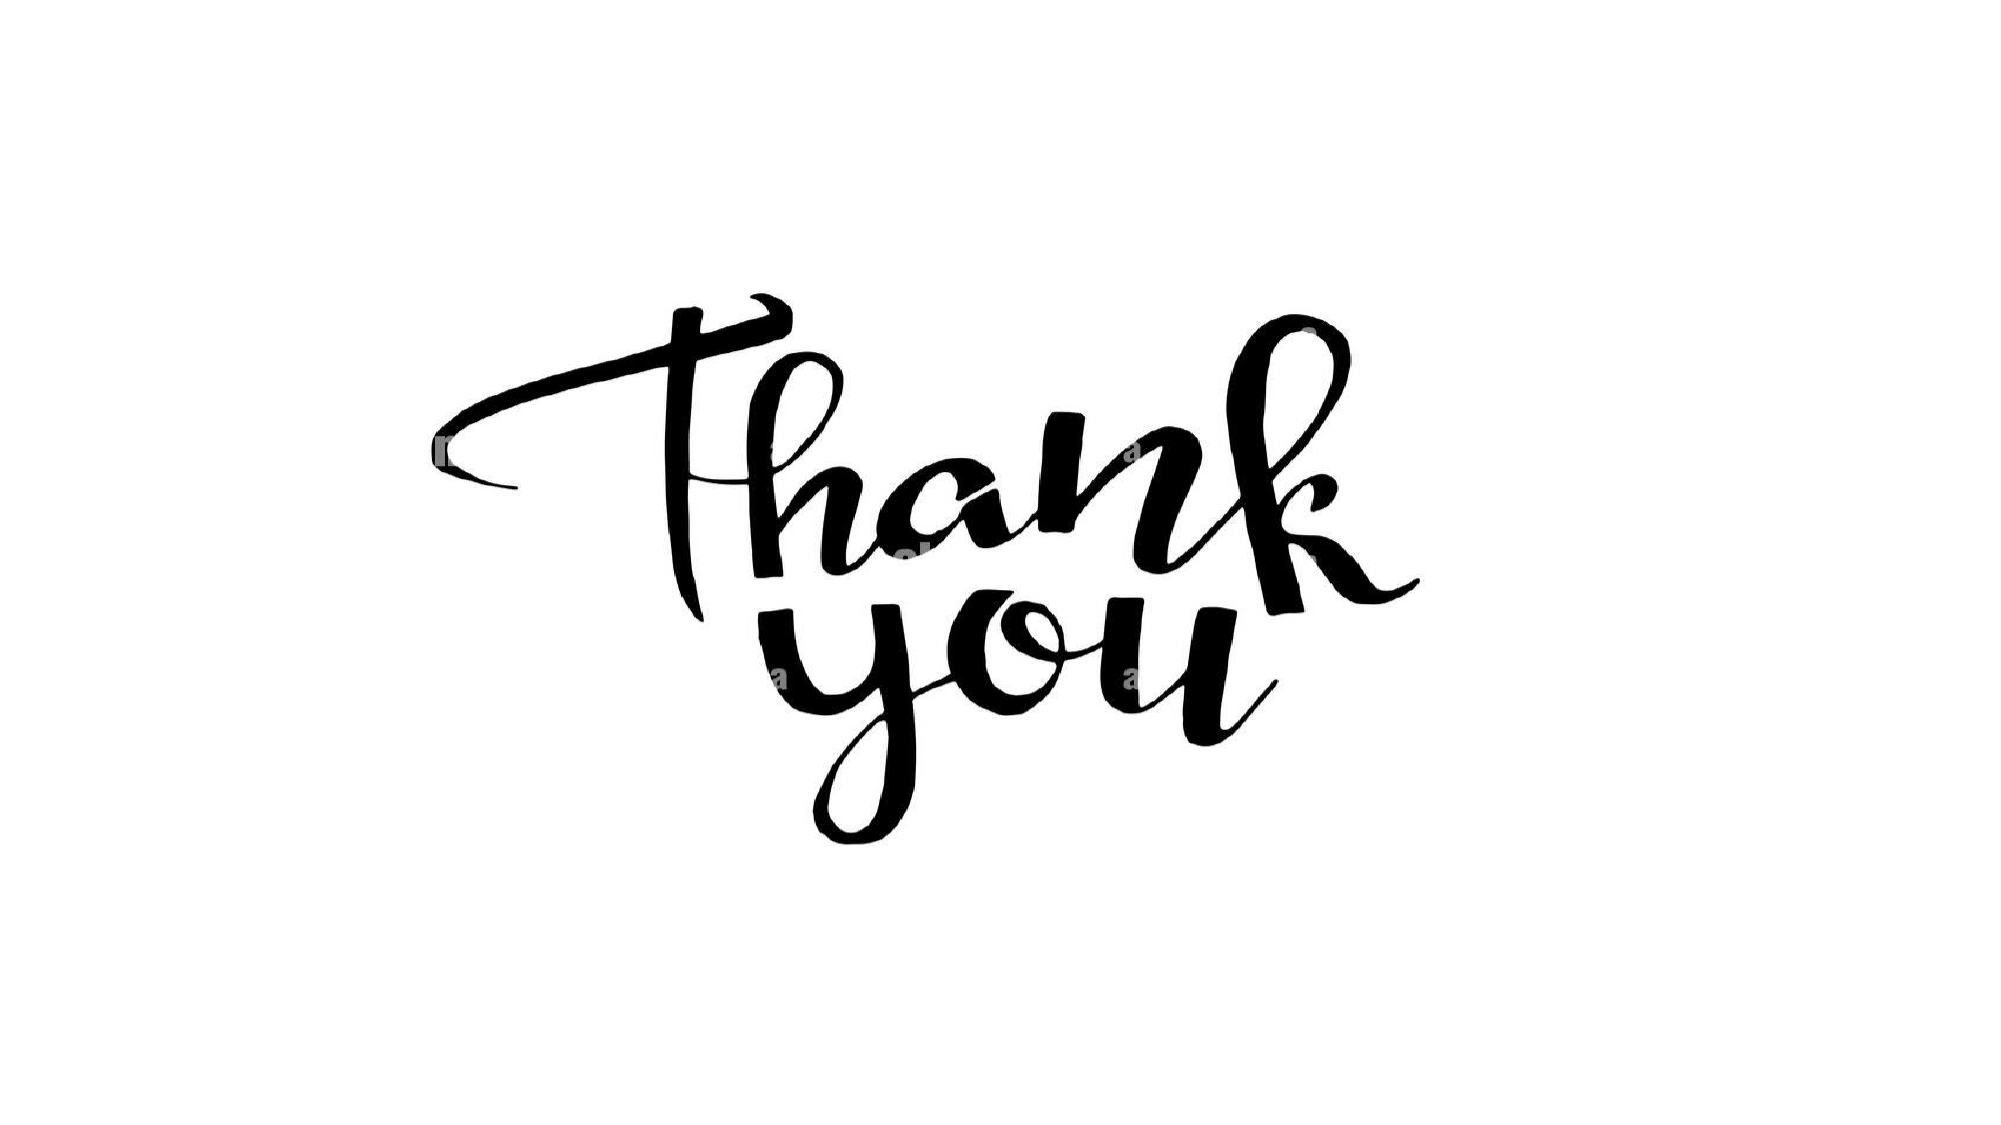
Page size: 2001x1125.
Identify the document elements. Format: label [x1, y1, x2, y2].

picture [192, 0, 1723, 1125]
